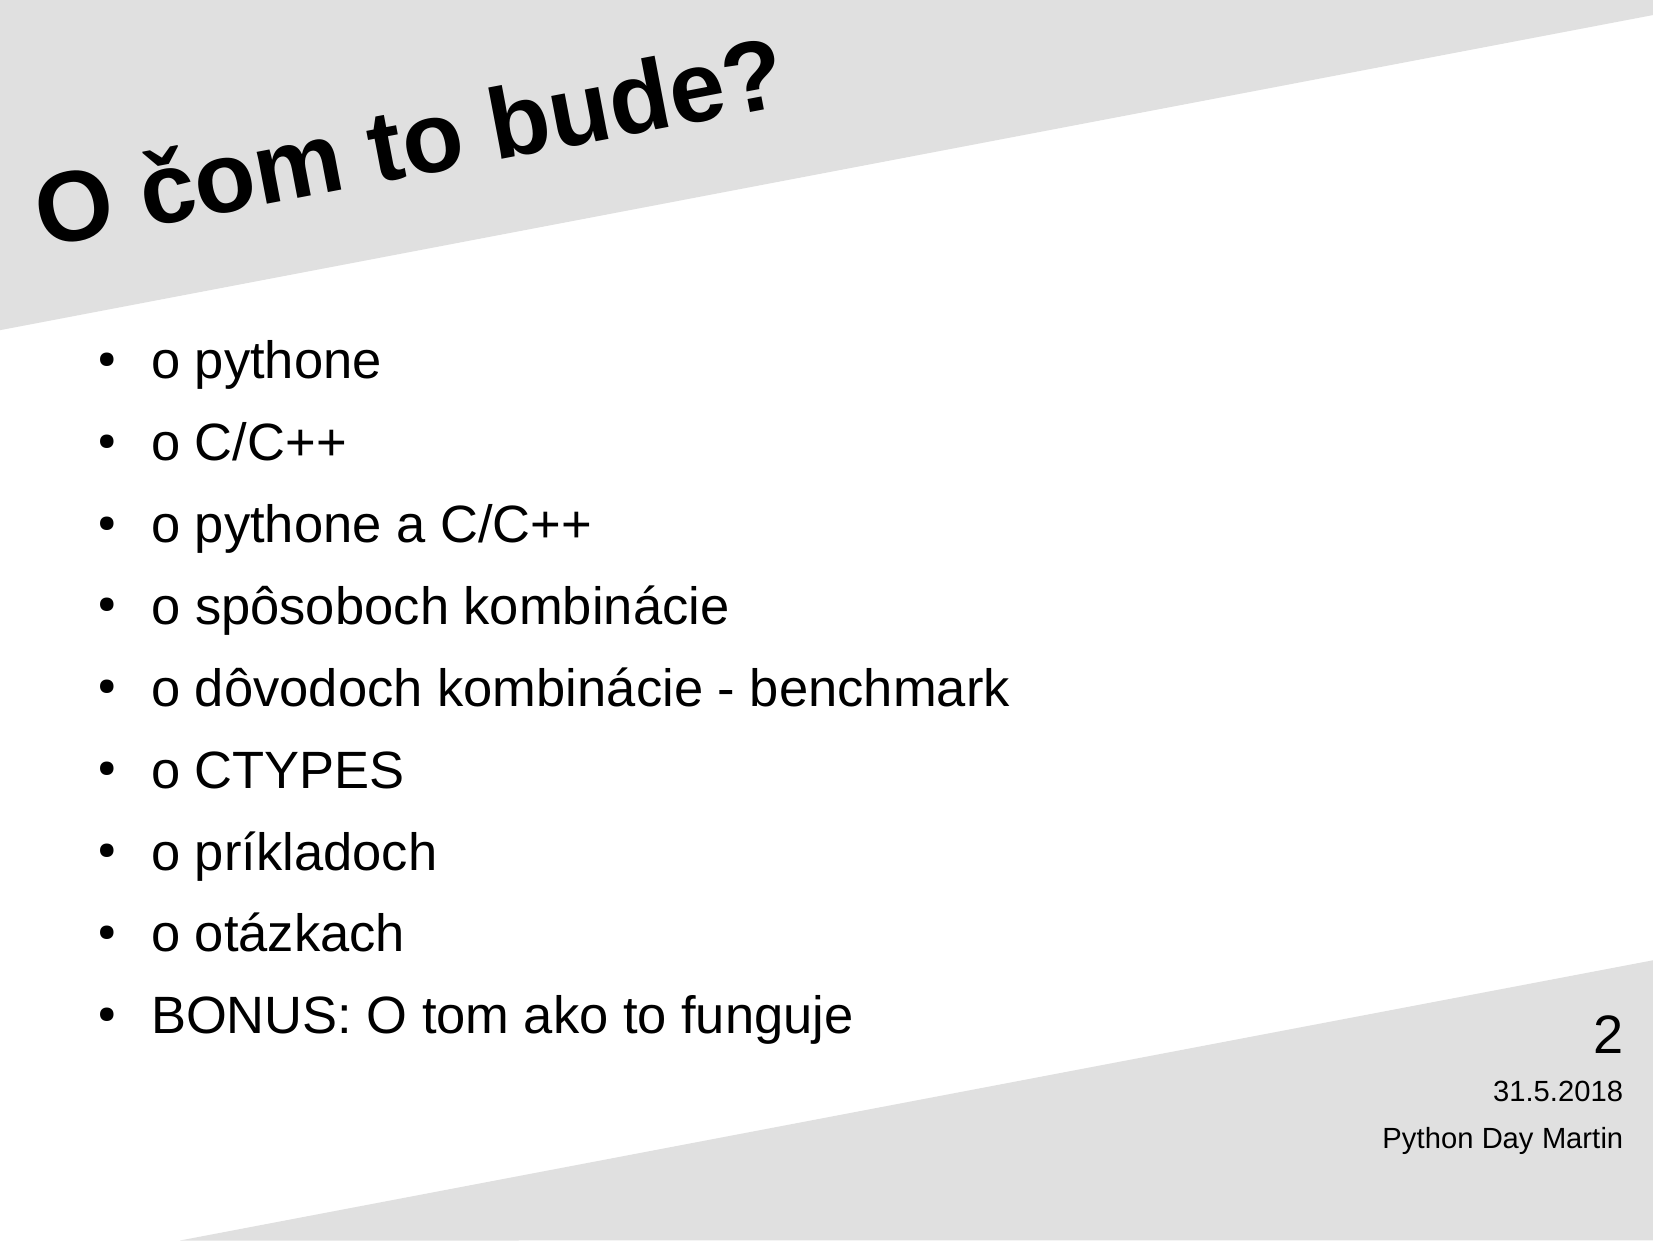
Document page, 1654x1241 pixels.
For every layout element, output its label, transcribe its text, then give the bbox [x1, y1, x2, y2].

title O čom to bude? [16, 0, 1518, 315]
list o pythone o C/C++ o pythone a C/C++ o spôsoboch kombinácie o dôvodoch kombinácie - benchmark o CTYPES o príkladoch o otázkach BONUS: O tom ako to funguje [82, 331, 1538, 1052]
